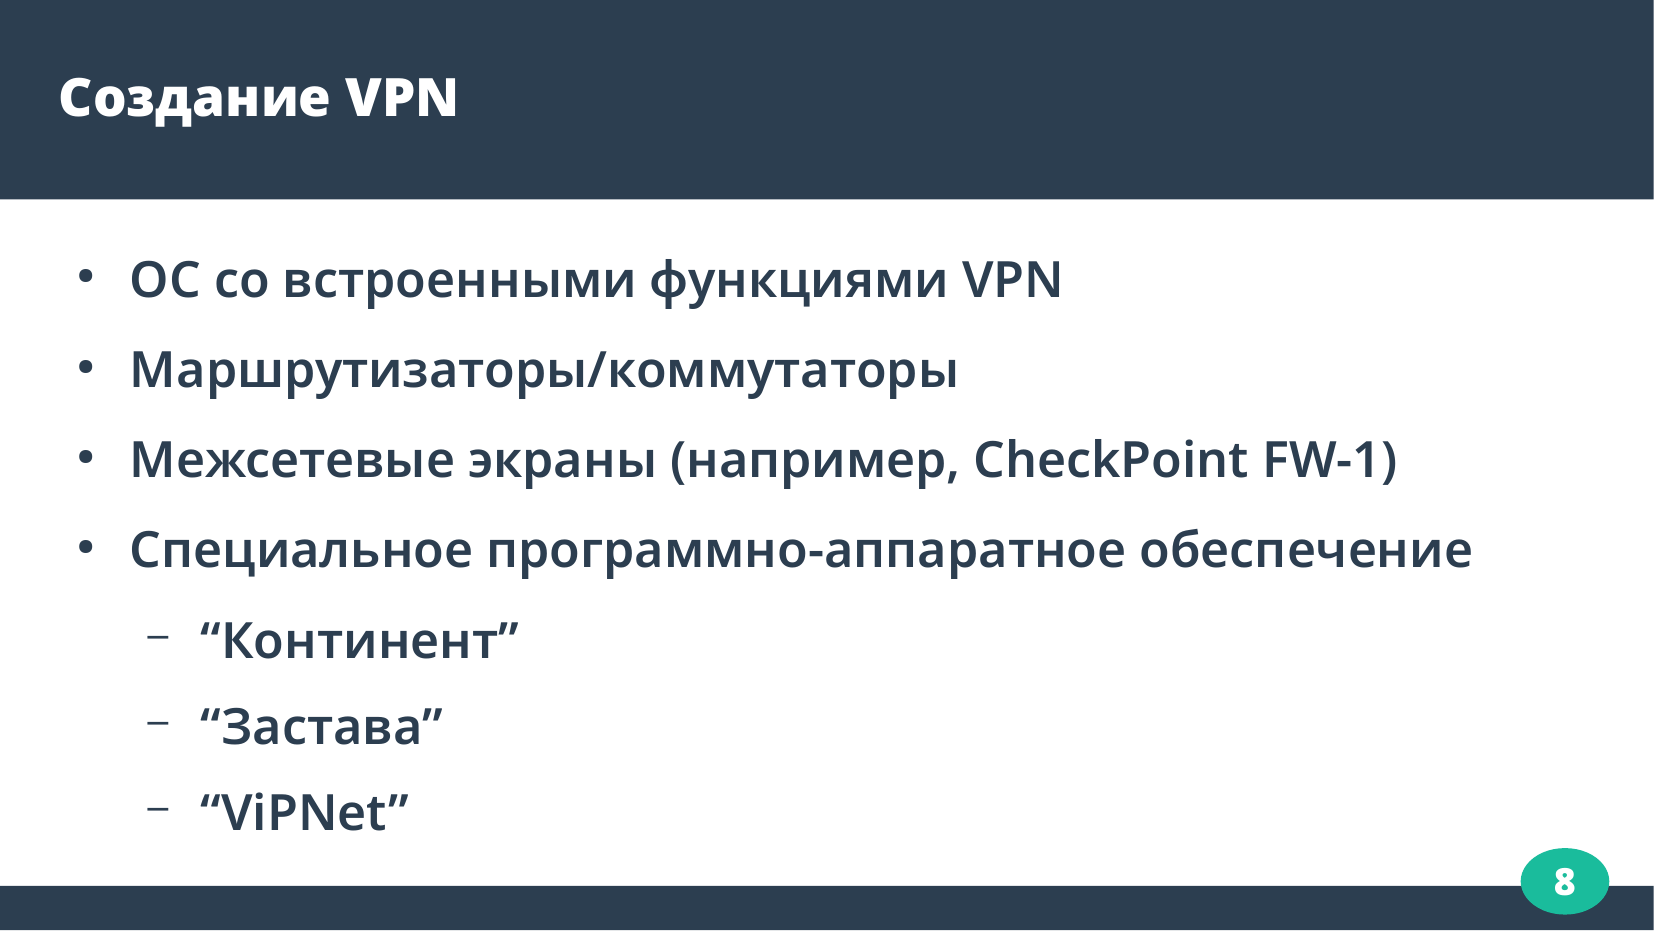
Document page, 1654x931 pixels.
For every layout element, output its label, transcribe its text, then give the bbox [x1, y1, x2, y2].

list ОС со встроенными функциями VPN Маршрутизаторы/коммутаторы Межсетевые экраны (например, CheckPoint FW-1) Специальное программно-аппаратное обеспечение “Континент” “Застава” “ViPNet” [59, 243, 1595, 864]
title Создание VPN [59, 37, 1595, 155]
